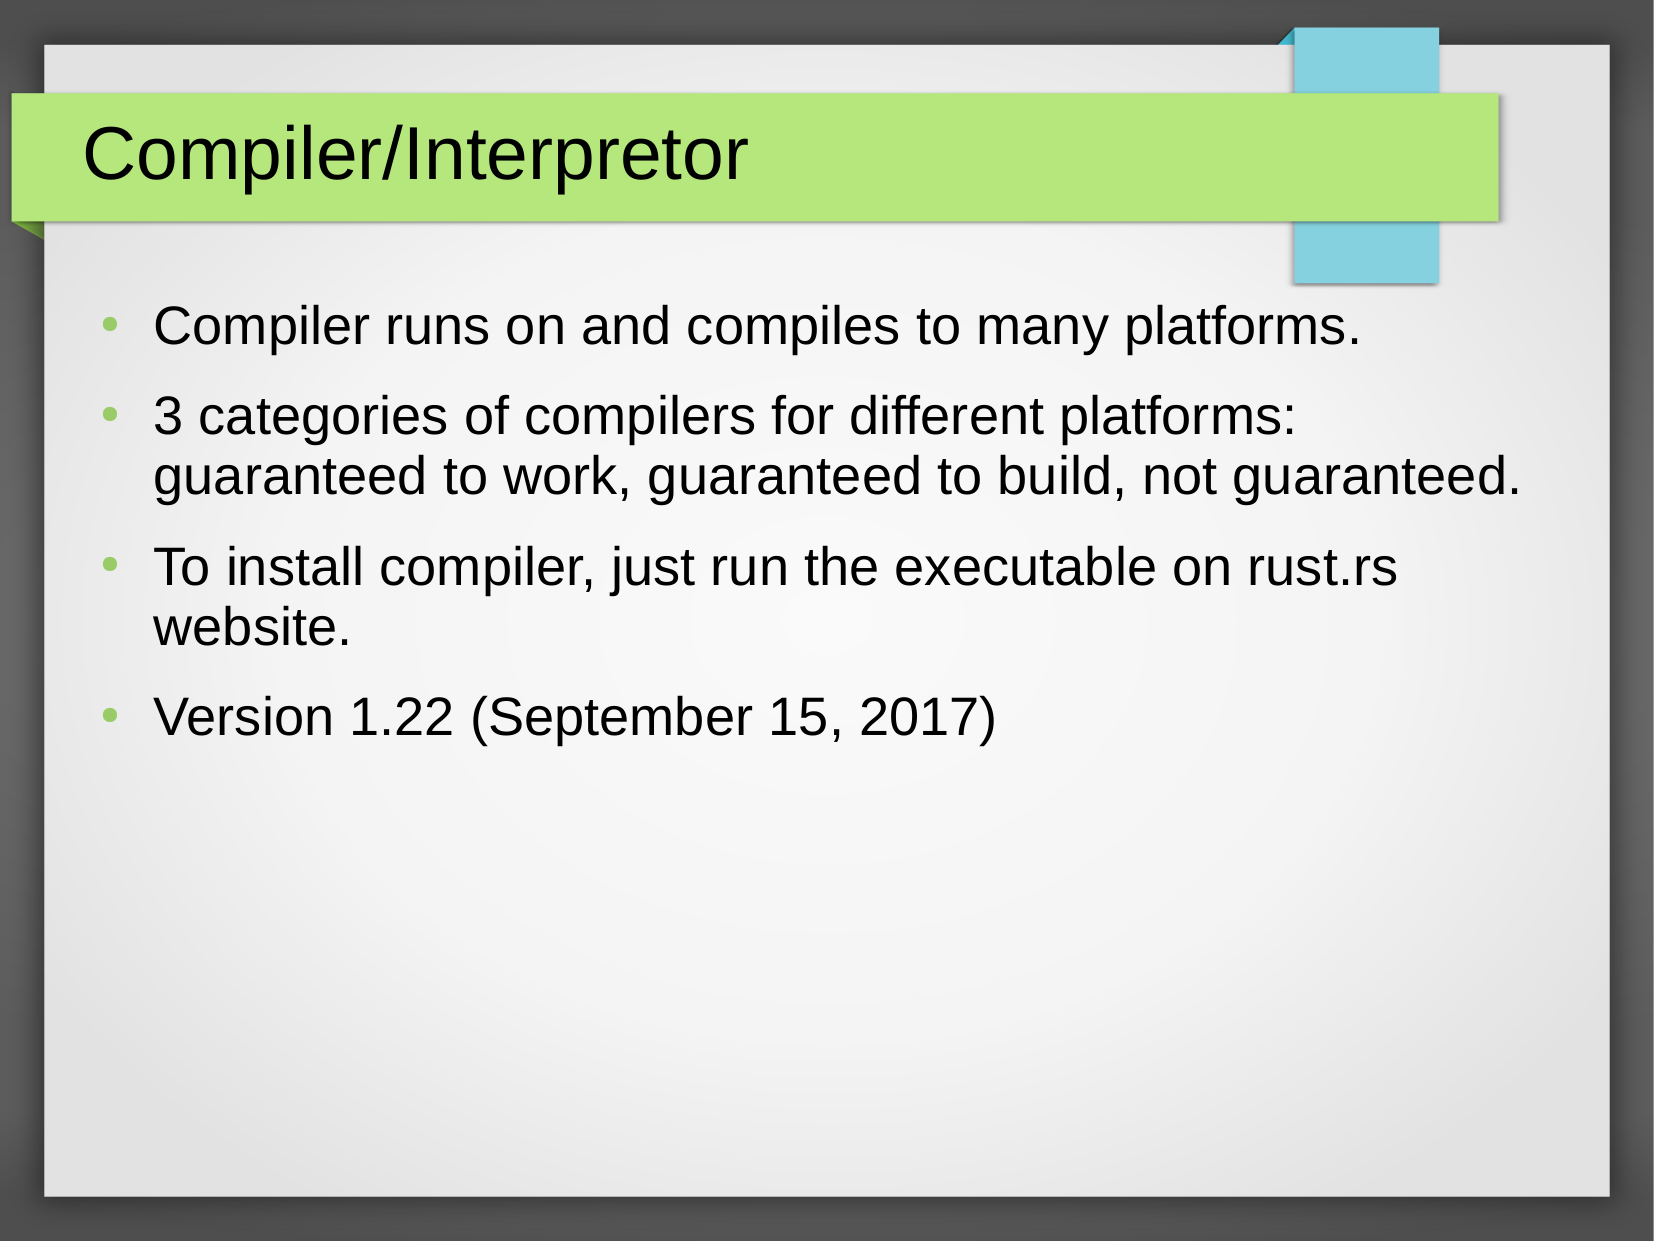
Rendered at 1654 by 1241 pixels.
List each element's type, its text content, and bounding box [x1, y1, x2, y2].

list Compiler runs on and compiles to many platforms. 3 categories of compilers for different platforms: guaranteed to work, guaranteed to build, not guaranteed. To install compiler, just run the executable on rust.rs website. Version 1.22 (September 15, 2017) [82, 295, 1571, 1015]
picture [0, 0, 1654, 1241]
title Compiler/Interpretor [82, 94, 1264, 213]
